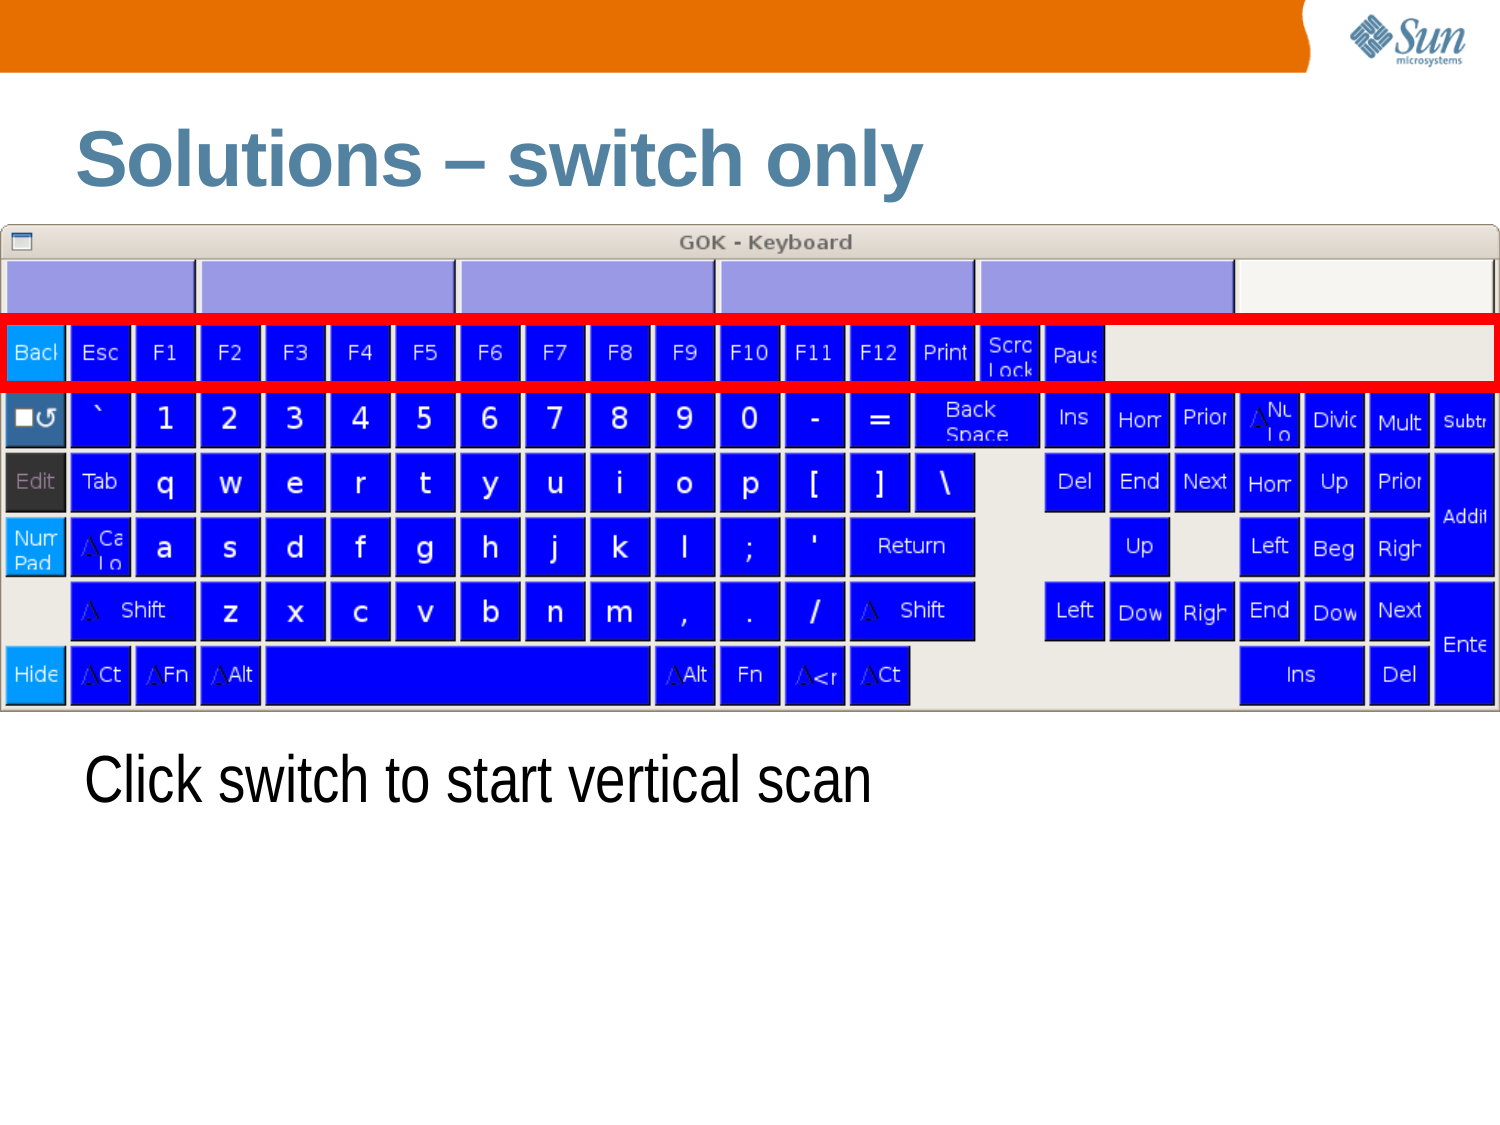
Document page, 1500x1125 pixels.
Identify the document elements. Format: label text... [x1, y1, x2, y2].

picture [0, 393, 1500, 712]
picture [0, 0, 1500, 75]
picture [7, 325, 1494, 381]
picture [0, 224, 1500, 313]
list Click switch to start vertical scan [64, 750, 1402, 1016]
title Solutions – switch only [75, 122, 1438, 224]
